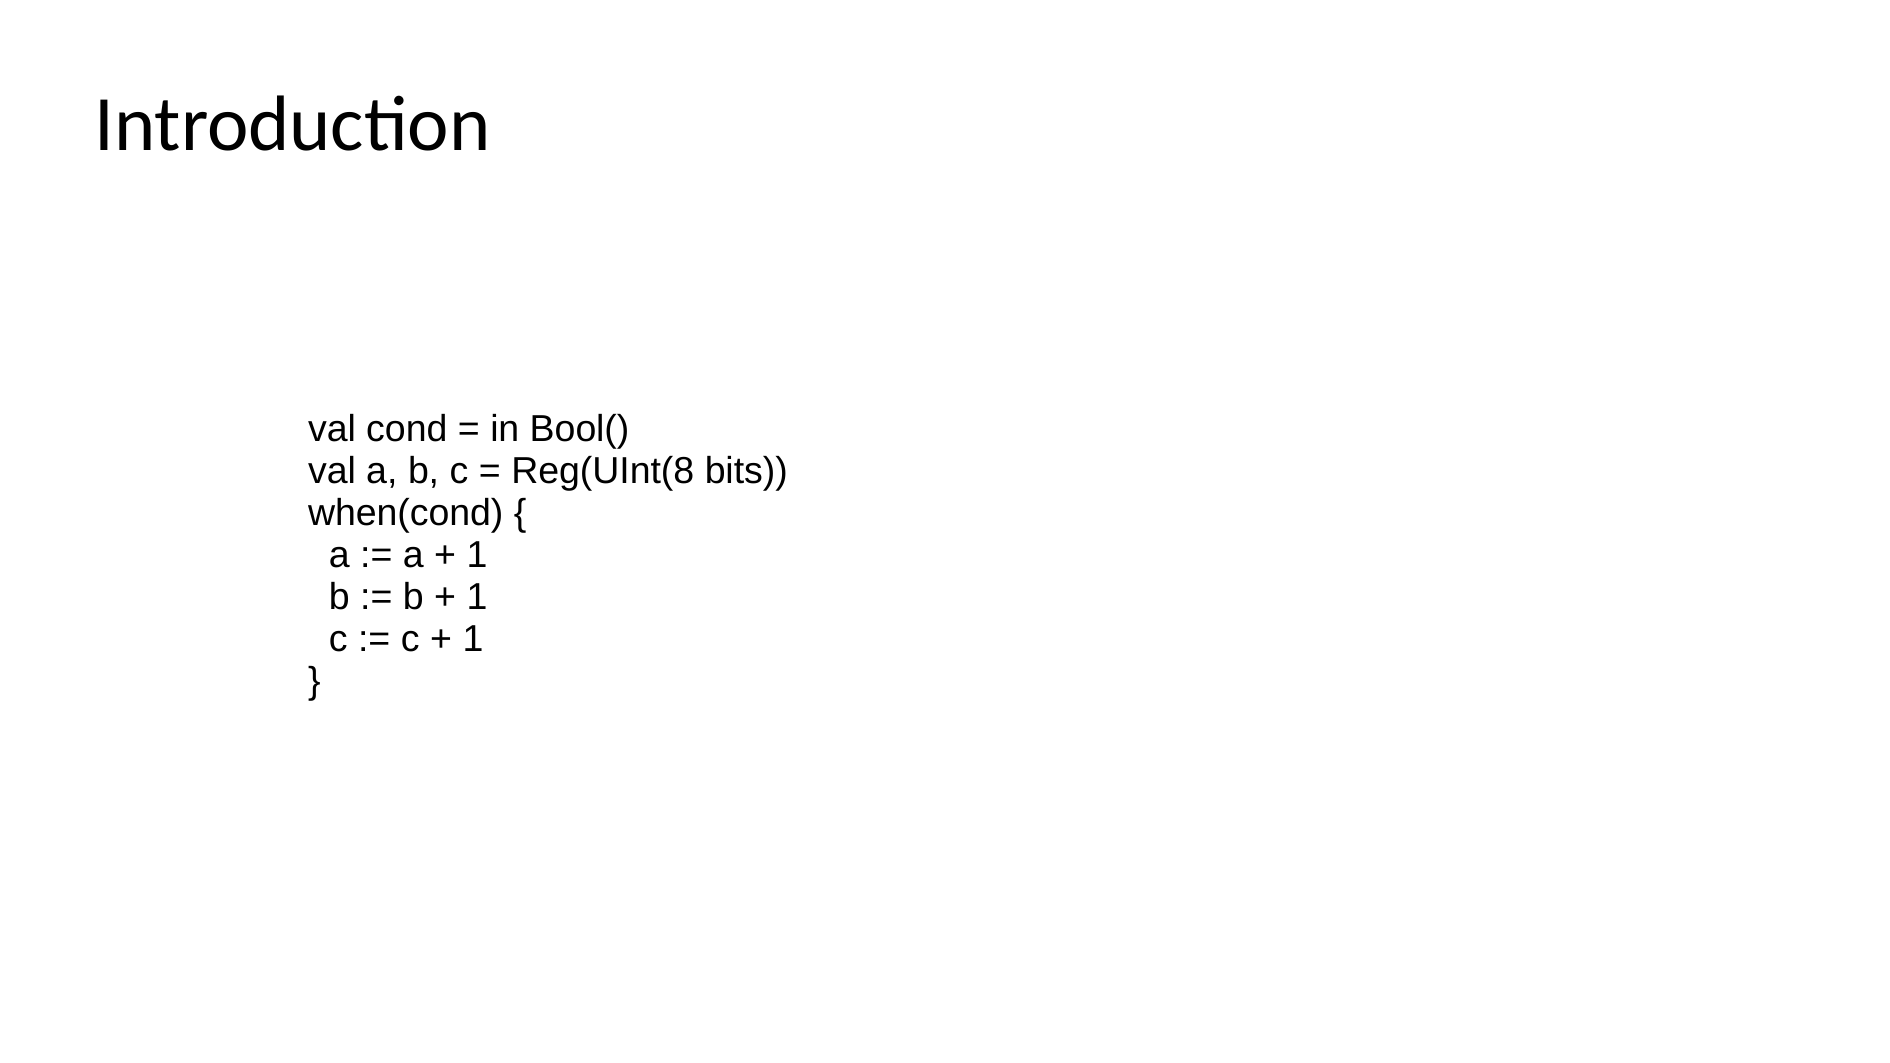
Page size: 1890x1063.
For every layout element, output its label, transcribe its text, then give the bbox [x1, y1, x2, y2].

title Introduction [94, 42, 1796, 220]
text_box val cond = in Bool() val a, b, c = Reg(UInt(8 bits)) when(cond) { a := a + 1 b := b + 1 c := c + 1 } [251, 399, 804, 709]
